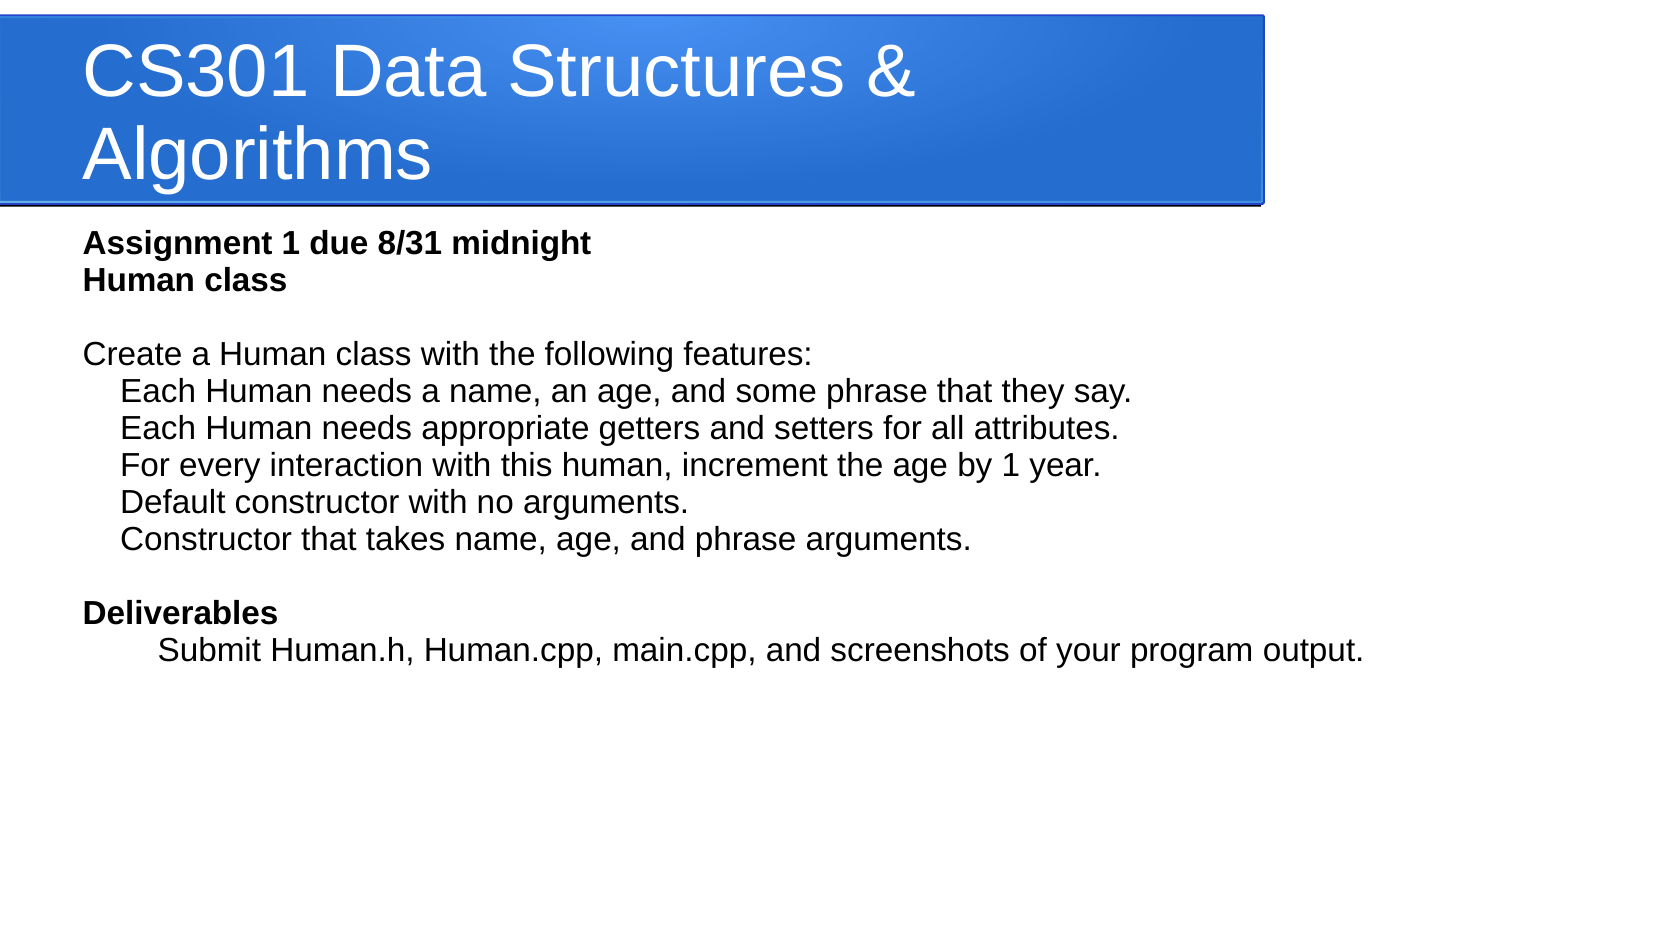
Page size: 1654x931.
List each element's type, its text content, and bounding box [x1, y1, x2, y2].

subtitle Assignment 1 due 8/31 midnight Human class Create a Human class with the following features: Each Human needs a name, an age, and some phrase that they say. Each Human needs appropriate getters and setters for all attributes. For every interaction with this human, increment the age by 1 year. Default constructor with no arguments. Constructor that takes name, age, and phrase arguments. Deliverables Submit Human.h, Human.cpp, main.cpp, and screenshots of your program output. [82, 224, 1426, 823]
title CS301 Data Structures & Algorithms [82, 29, 1235, 196]
